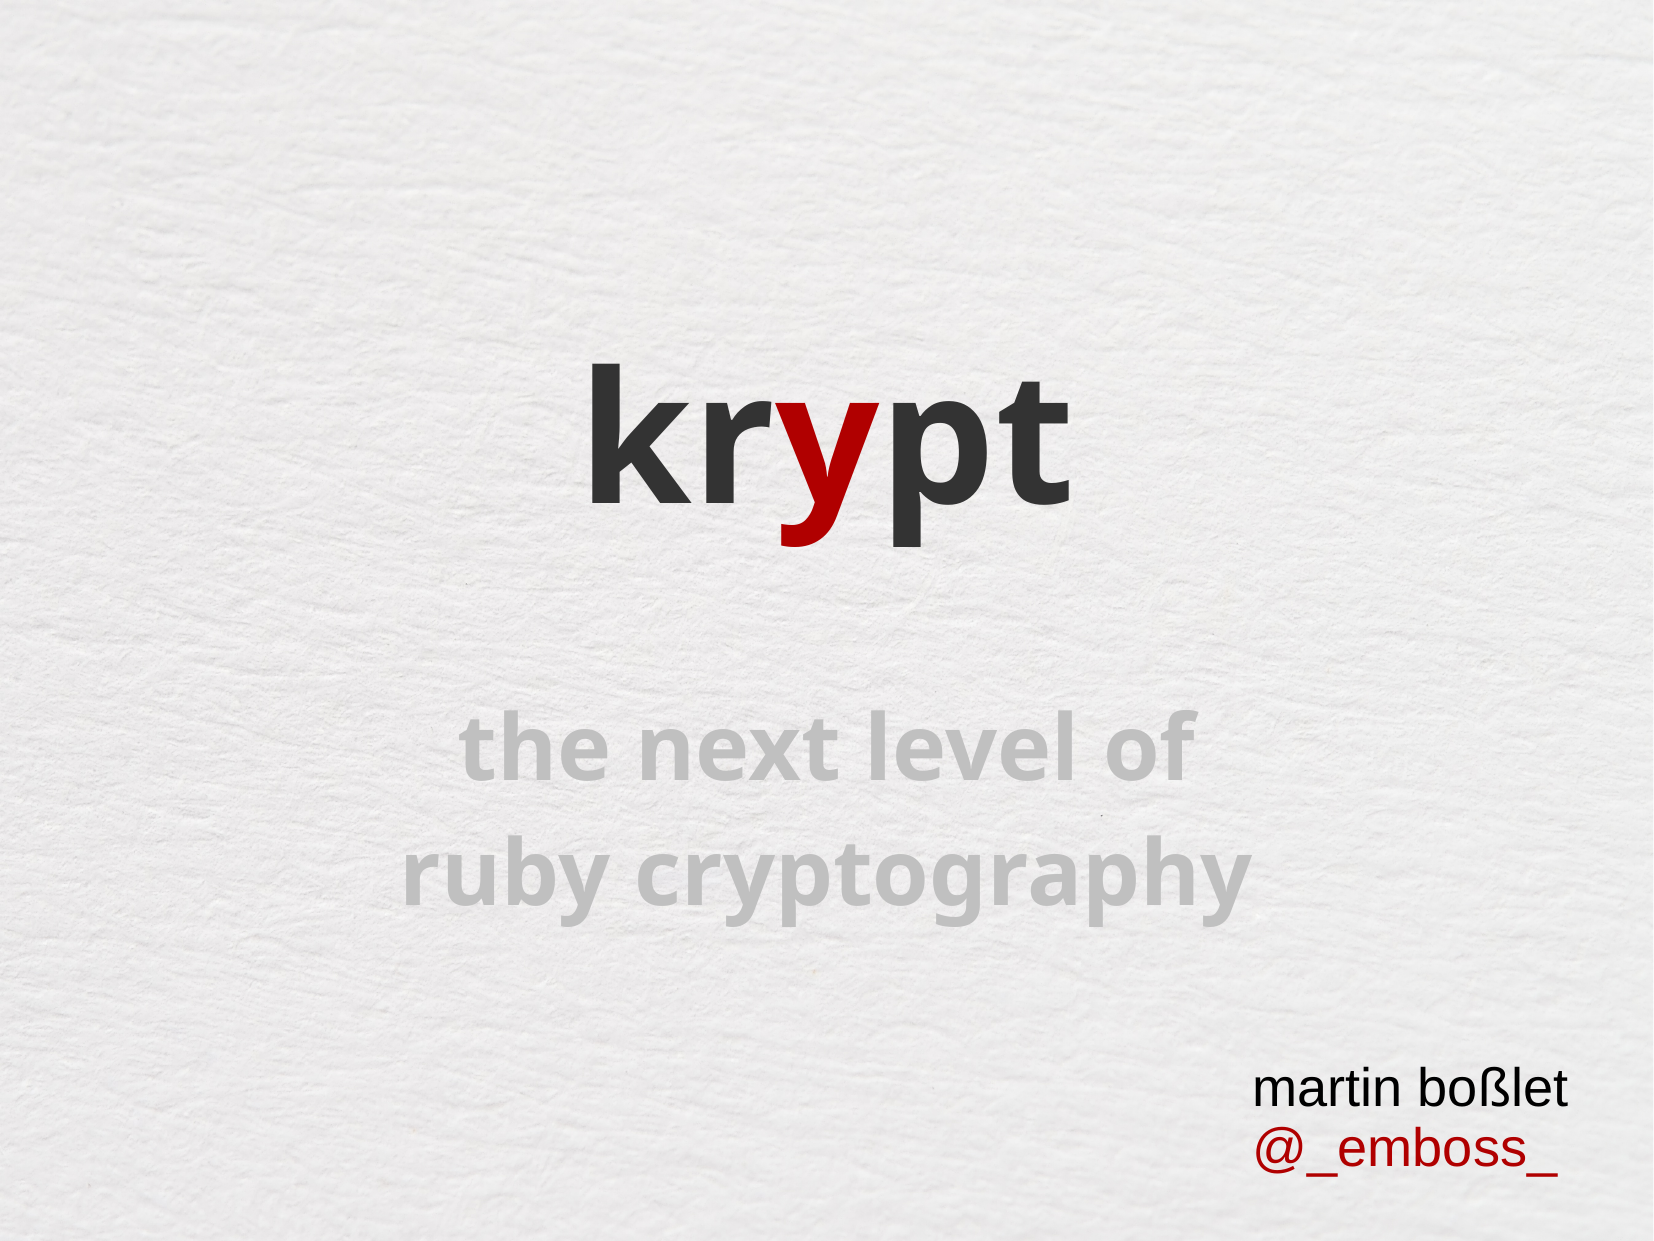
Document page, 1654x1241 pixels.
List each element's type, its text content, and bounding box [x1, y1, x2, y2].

subtitle krypt the next level of ruby cryptography [0, 0, 1654, 1241]
text_box martin boßlet @_emboss_ [1237, 1050, 1654, 1186]
